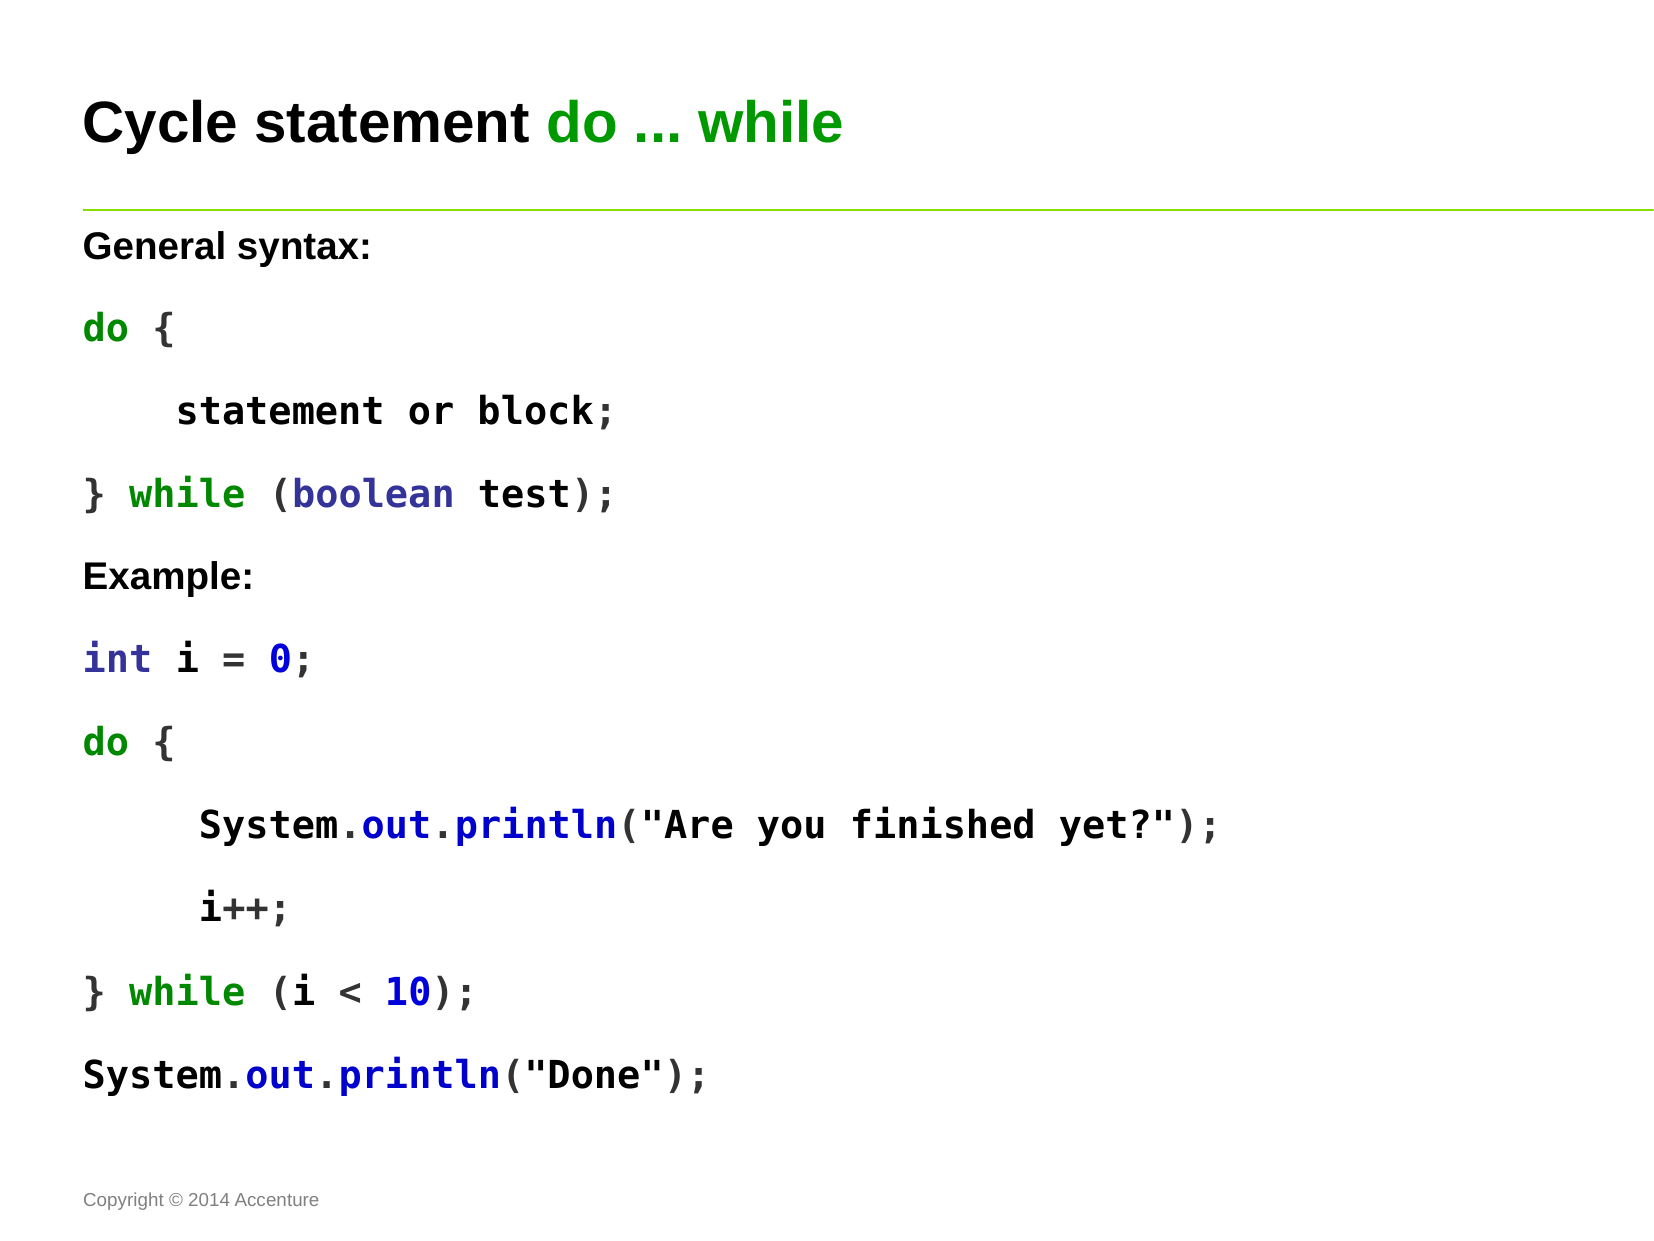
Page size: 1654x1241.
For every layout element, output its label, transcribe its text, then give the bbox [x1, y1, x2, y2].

title Cycle statement do ... while [82, 49, 1571, 196]
list General syntax: do { statement or block; } while (boolean test); Example: int i = 0; do { System.out.println("Are you finished yet?"); i++; } while (i < 10); System.out.println("Done"); [82, 224, 1538, 1099]
